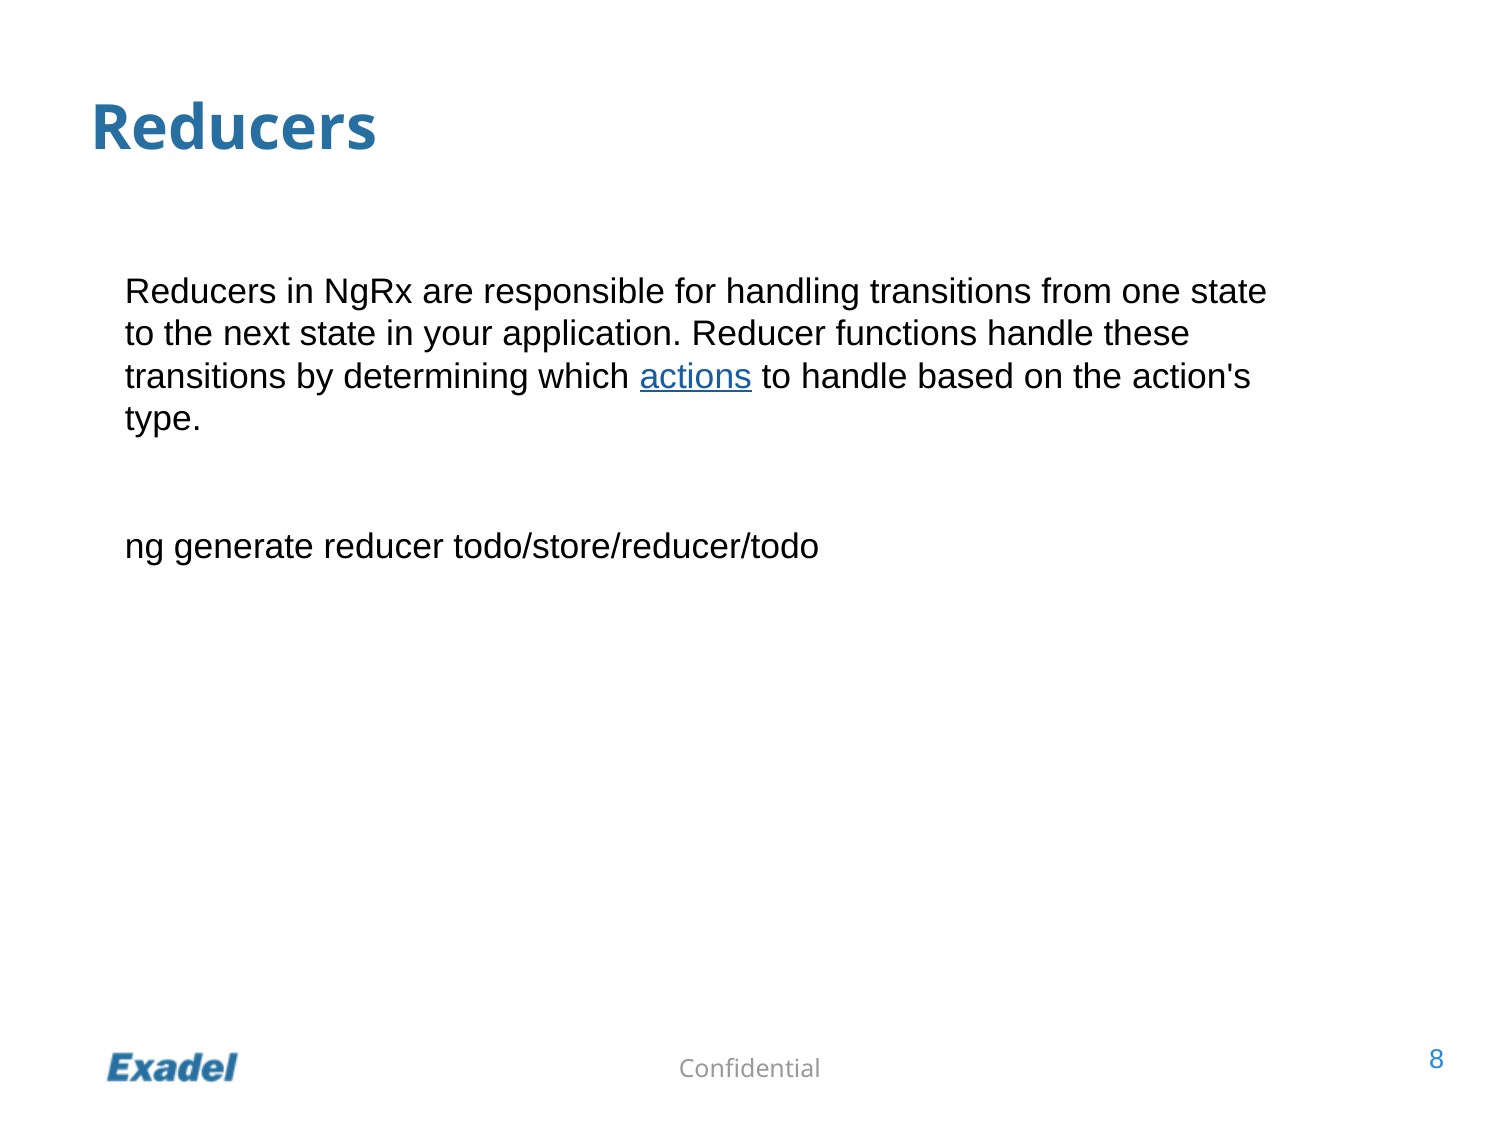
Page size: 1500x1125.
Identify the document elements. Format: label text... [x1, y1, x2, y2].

text_box Reducers in NgRx are responsible for handling transitions from one state to the next state in your application. Reducer functions handle these transitions by determining which actions to handle based on the action's type. ng generate reducer todo/store/reducer/todo [109, 252, 1316, 581]
picture [75, 1039, 282, 1102]
slide_number <number> [1369, 1014, 1460, 1101]
title Reducers [75, 57, 1425, 178]
